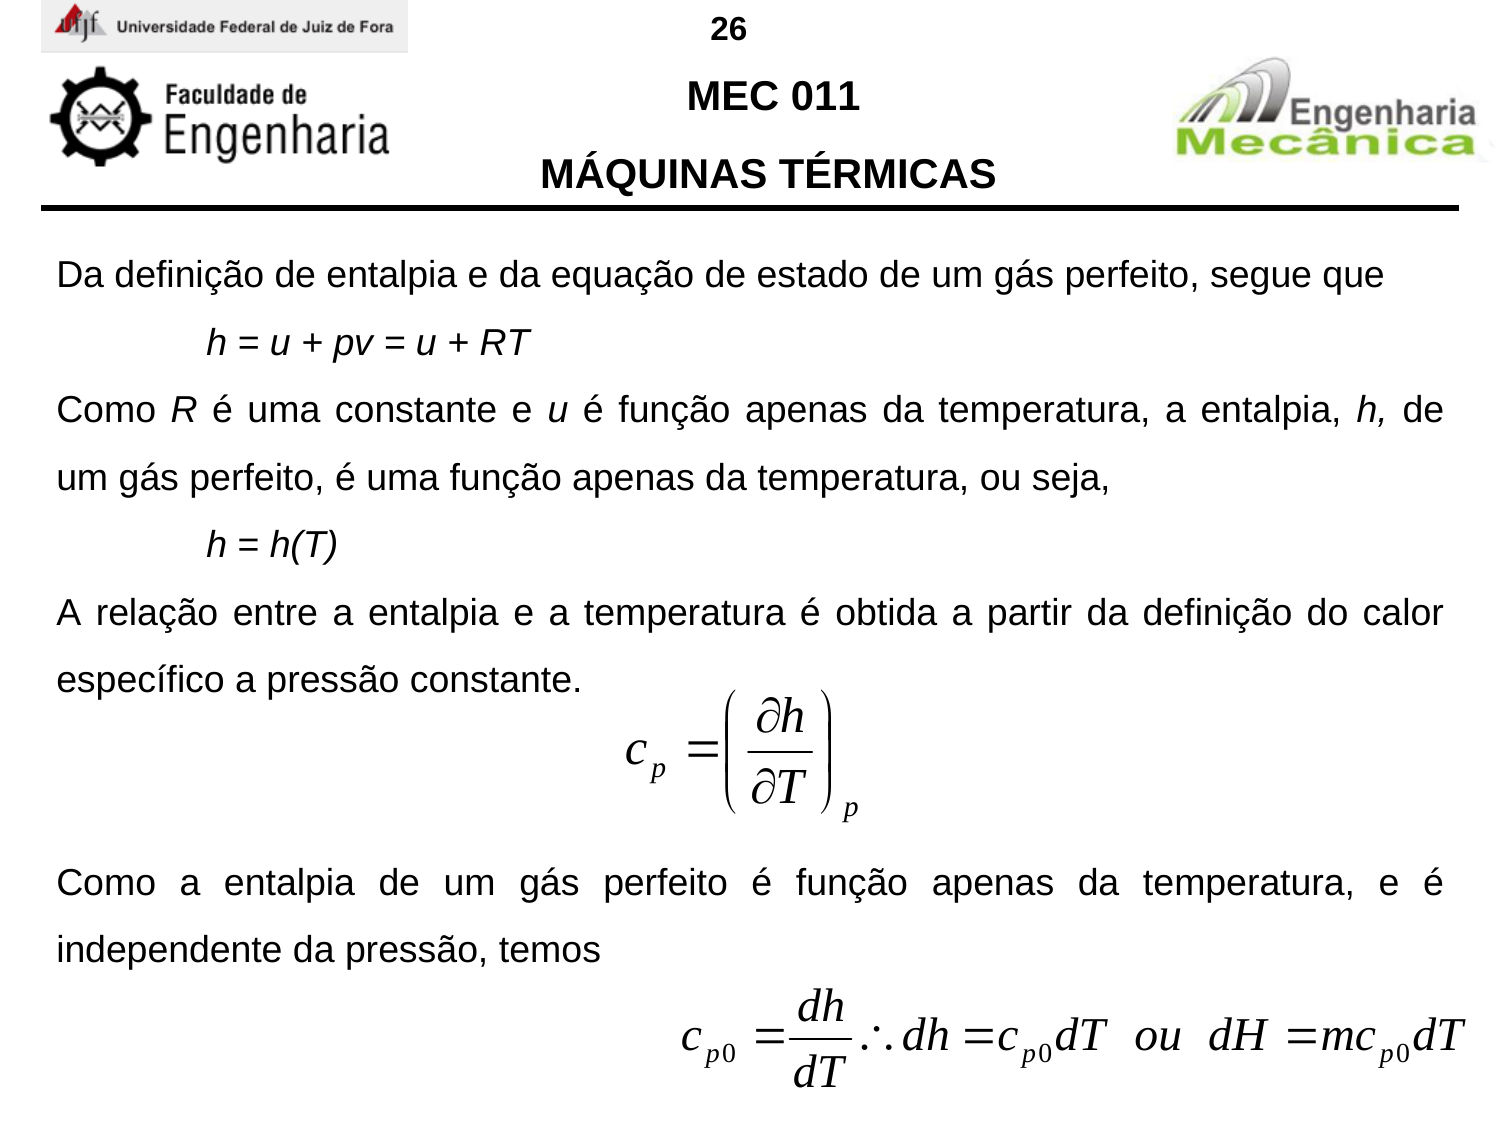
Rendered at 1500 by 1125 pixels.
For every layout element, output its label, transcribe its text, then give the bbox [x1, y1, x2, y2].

chart [674, 976, 1478, 1098]
picture [41, 0, 408, 174]
picture [1151, 54, 1500, 167]
chart [617, 680, 868, 832]
text_box Da definição de entalpia e da equação de estado de um gás perfeito, segue que h = u + pv = u + RT Como R é uma constante e u é função apenas da temperatura, a entalpia, h, de um gás perfeito, é uma função apenas da temperatura, ou seja, h = h(T) A relação entre a entalpia e a temperatura é obtida a partir da definição do calor específico a pressão constante. Como a entalpia de um gás perfeito é função apenas da temperatura, e é independente da pressão, temos [41, 220, 1459, 979]
